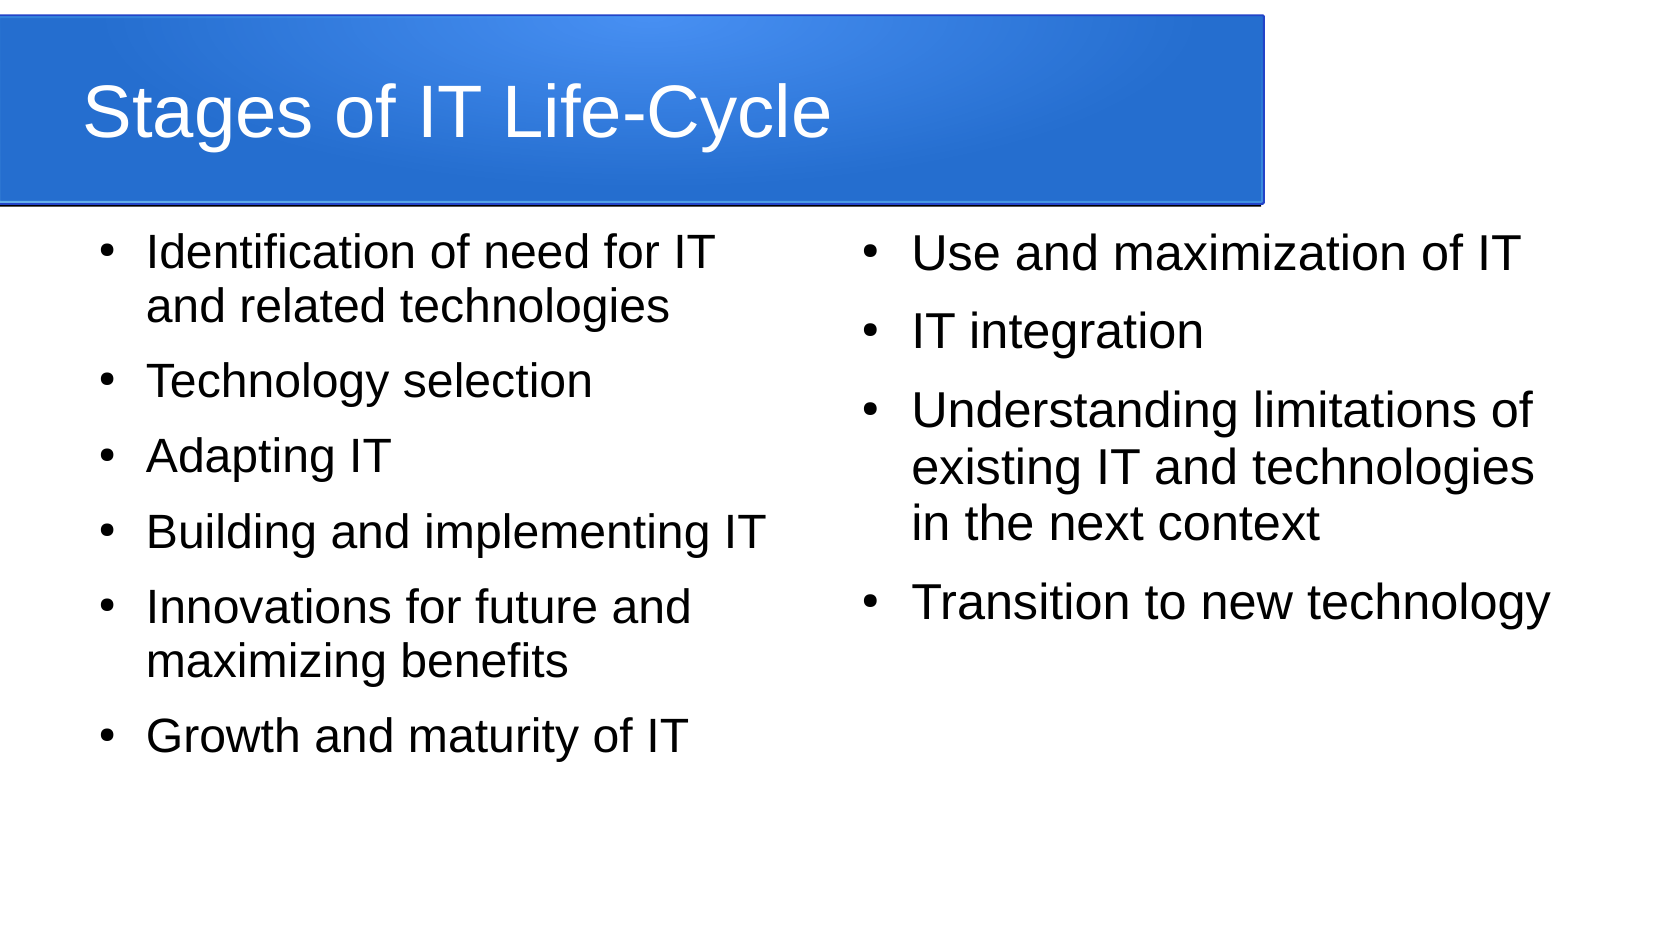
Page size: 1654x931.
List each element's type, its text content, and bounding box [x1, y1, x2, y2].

list Use and maximization of IT IT integration Understanding limitations of existing IT and technologies in the next context Transition to new technology [845, 224, 1572, 764]
list Identification of need for IT and related technologies Technology selection Adapting IT Building and implementing IT Innovations for future and maximizing benefits Growth and maturity of IT [82, 224, 809, 764]
title Stages of IT Life-Cycle [82, 35, 1235, 189]
